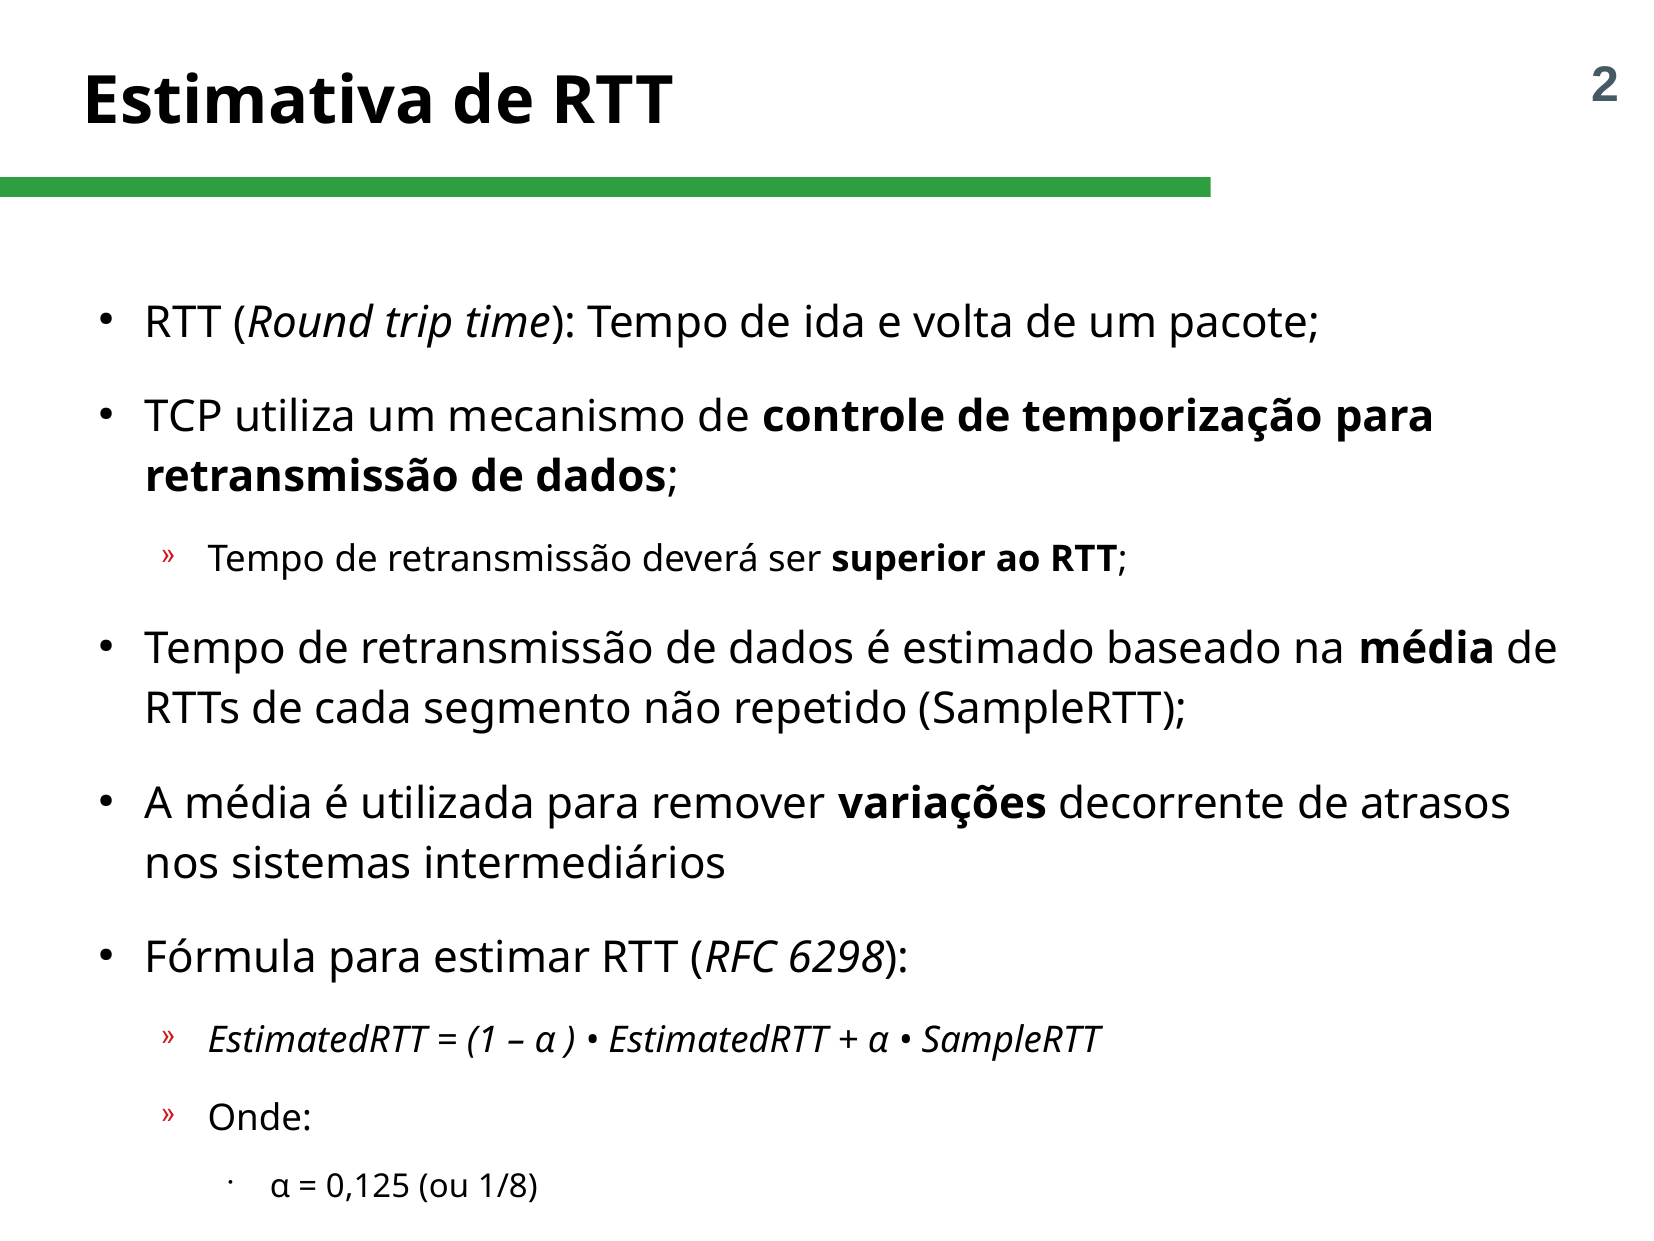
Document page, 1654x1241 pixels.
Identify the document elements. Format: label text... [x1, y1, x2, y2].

list RTT (Round trip time): Tempo de ida e volta de um pacote; TCP utiliza um mecanismo de controle de temporização para retransmissão de dados; Tempo de retransmissão deverá ser superior ao RTT; Tempo de retransmissão de dados é estimado baseado na média de RTTs de cada segmento não repetido (SampleRTT); A média é utilizada para remover variações decorrente de atrasos nos sistemas intermediários Fórmula para estimar RTT (RFC 6298): EstimatedRTT = (1 – α ) • EstimatedRTT + α • SampleRTT Onde: α = 0,125 (ou 1/8) [82, 290, 1571, 1216]
title Estimativa de RTT [82, 0, 1152, 202]
